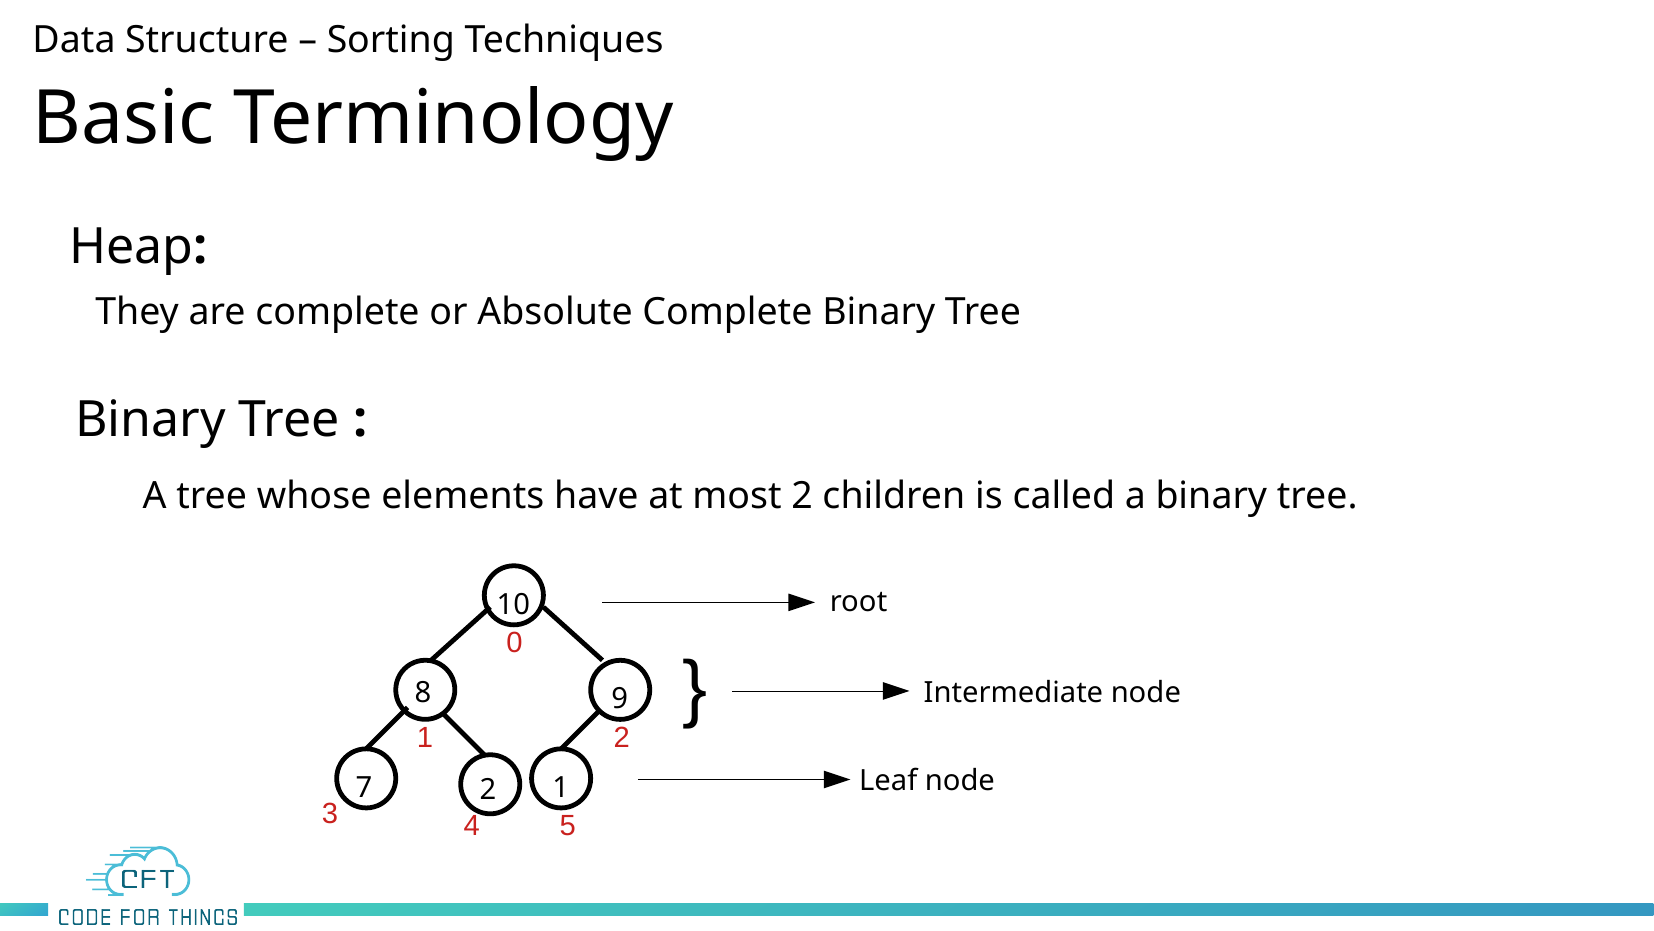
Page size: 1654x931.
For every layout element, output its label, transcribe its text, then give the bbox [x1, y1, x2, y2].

text_box 1 [537, 758, 586, 808]
text_box [473, 754, 508, 760]
text_box [645, 673, 650, 706]
text_box 10 [481, 575, 549, 625]
picture [59, 846, 237, 925]
text_box [395, 676, 399, 704]
text_box [598, 660, 643, 670]
text_box [410, 660, 440, 664]
text_box A tree whose elements have at most 2 children is called a binary tree. [118, 461, 1560, 520]
text_box 3 [307, 790, 353, 838]
text_box } [667, 637, 733, 749]
text_box 2 [598, 713, 645, 762]
text_box [539, 748, 583, 758]
text_box [590, 673, 596, 707]
text_box [389, 759, 396, 798]
text_box [460, 770, 464, 798]
text_box They are complete or Absolute Complete Binary Tree [70, 277, 1170, 336]
text_box Binary Tree : [47, 375, 438, 449]
text_box [514, 766, 520, 802]
text_box [336, 764, 340, 790]
text_box Intermediate node [909, 663, 1210, 713]
text_box 4 [448, 801, 495, 850]
text_box [492, 565, 536, 575]
text_box [344, 748, 388, 758]
text_box 7 [340, 758, 389, 808]
text_box [449, 672, 455, 708]
text_box 8 [399, 664, 449, 714]
text_box 1 [402, 713, 449, 761]
text_box root [814, 572, 904, 622]
text_box 2 [464, 760, 514, 810]
text_box 0 [491, 618, 538, 667]
title Data Structure – Sorting Techniques Basic Terminology [32, 12, 1184, 166]
text_box [586, 762, 591, 795]
text_box 9 [596, 670, 645, 720]
text_box [495, 810, 505, 814]
text_box [531, 761, 537, 796]
text_box Leaf node [844, 752, 1019, 802]
text_box Heap: [35, 175, 414, 278]
text_box 5 [544, 801, 591, 850]
